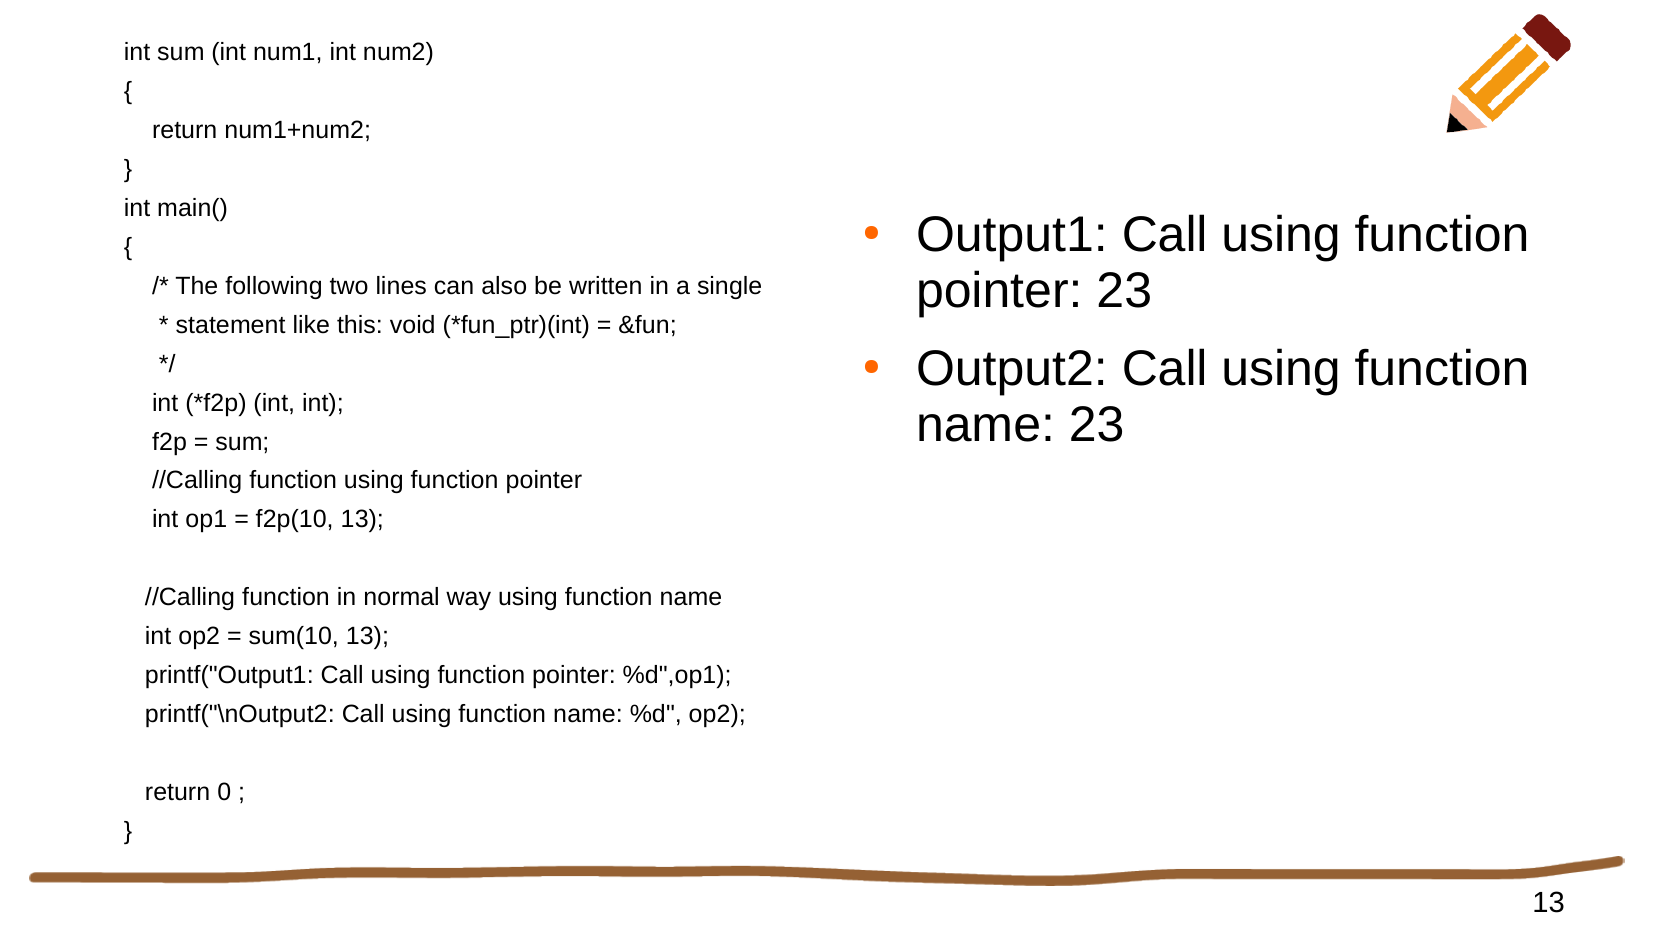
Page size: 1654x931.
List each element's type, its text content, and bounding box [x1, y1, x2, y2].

picture [1446, 14, 1571, 133]
picture [29, 856, 1625, 886]
list int sum (int num1, int num2) { return num1+num2; } int main() { /* The following two lines can also be written in a single * statement like this: void (*fun_ptr)(int) = &fun; */ int (*f2p) (int, int); f2p = sum; //Calling function using function pointer int op1 = f2p(10, 13); //Calling function in normal way using function name int op2 = sum(10, 13); printf("Output1: Call using function pointer: %d",op1); printf("\nOutput2: Call using function name: %d", op2); return 0 ; } [88, 37, 809, 857]
list Output1: Call using function pointer: 23 Output2: Call using function name: 23 [845, 206, 1566, 857]
